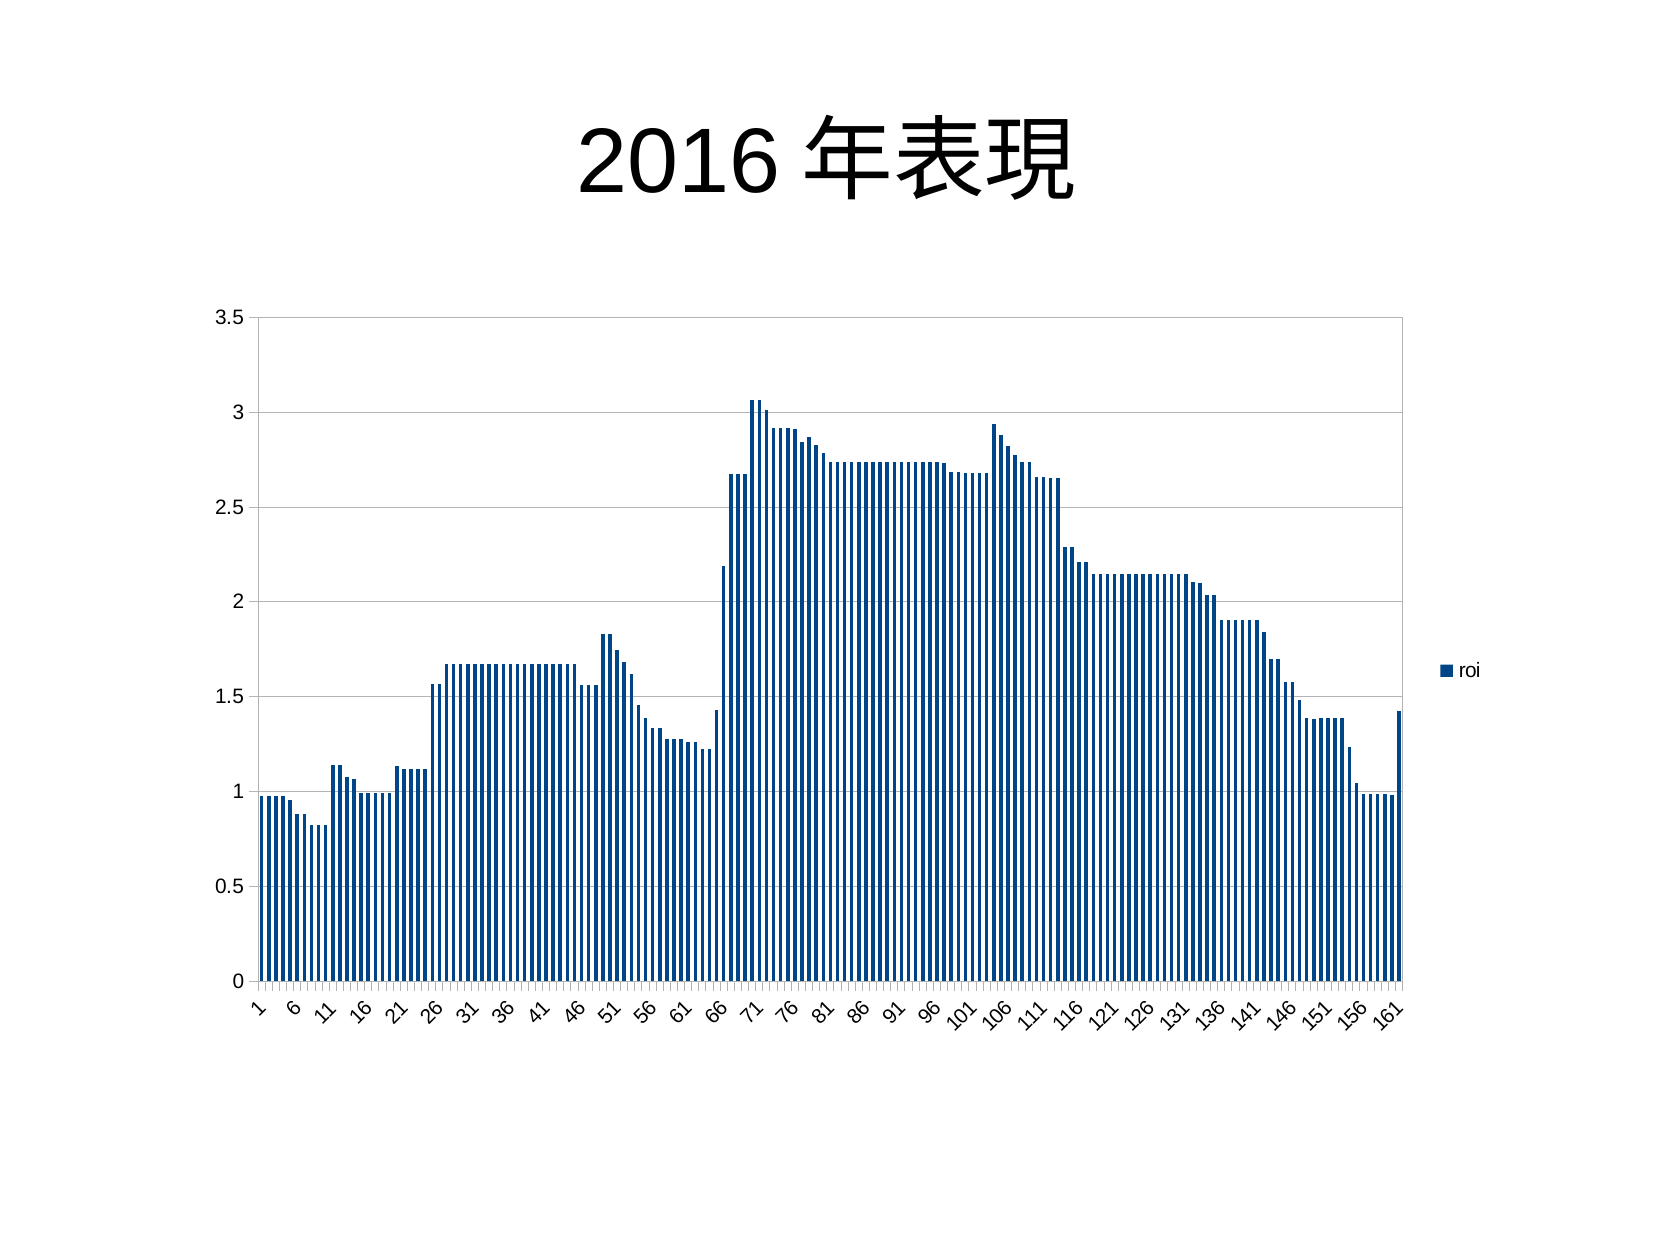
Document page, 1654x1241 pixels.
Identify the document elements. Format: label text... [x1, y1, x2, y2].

title 2016年表現 [82, 49, 1571, 257]
chart [188, 290, 1501, 1052]
